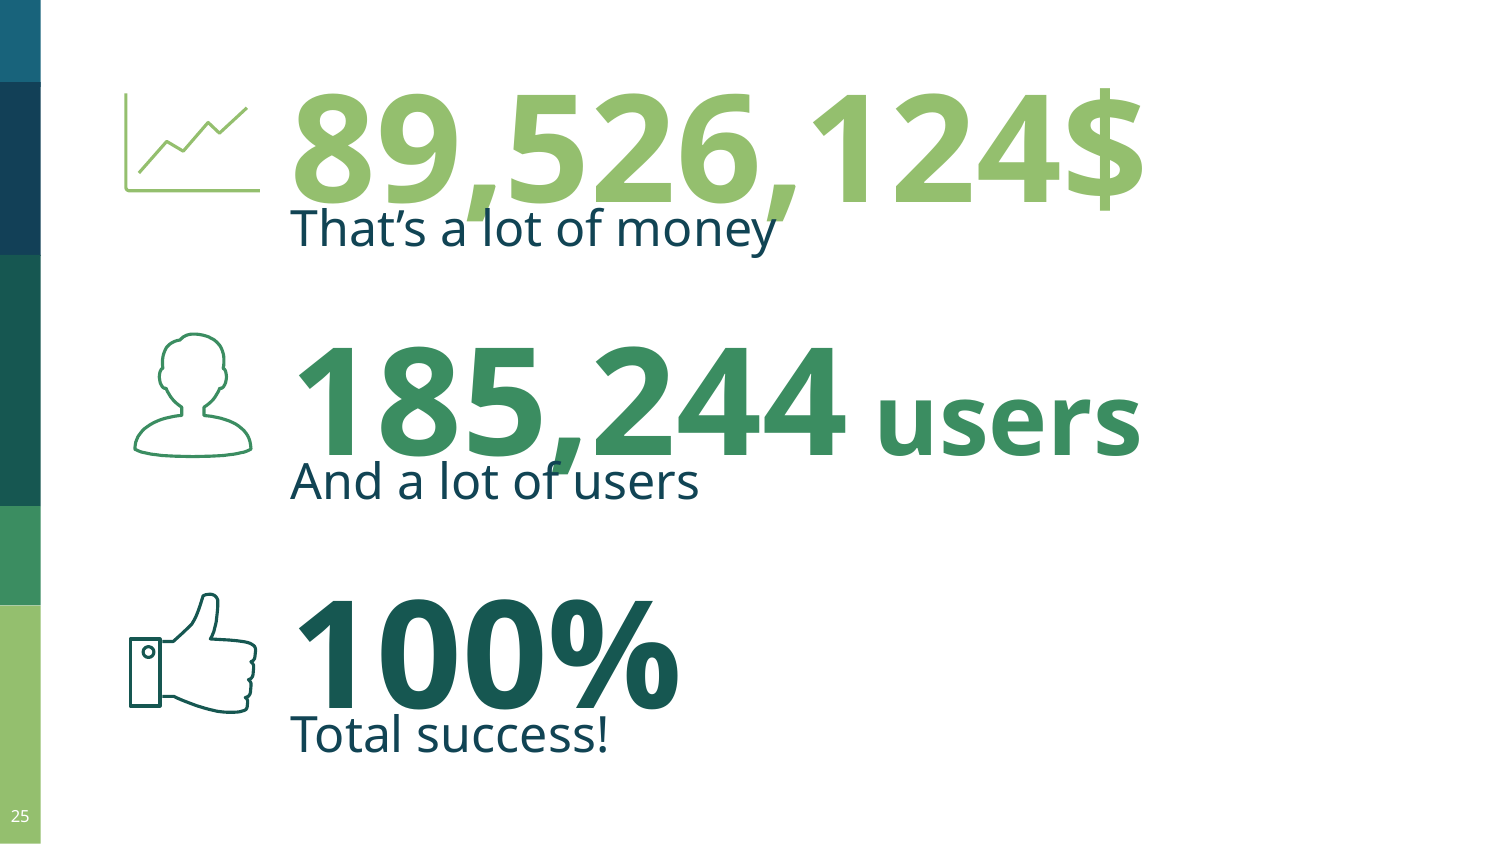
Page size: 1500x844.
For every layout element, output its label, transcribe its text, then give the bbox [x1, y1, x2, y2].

subtitle Total success! [275, 687, 1363, 764]
title 185,244 users [275, 321, 1363, 434]
subtitle And a lot of users [275, 434, 1363, 511]
subtitle That’s a lot of money [275, 181, 1363, 258]
title 100% [275, 575, 1363, 687]
slide_number <number> [0, 790, 49, 844]
title 89,526,124$ [275, 68, 1363, 181]
